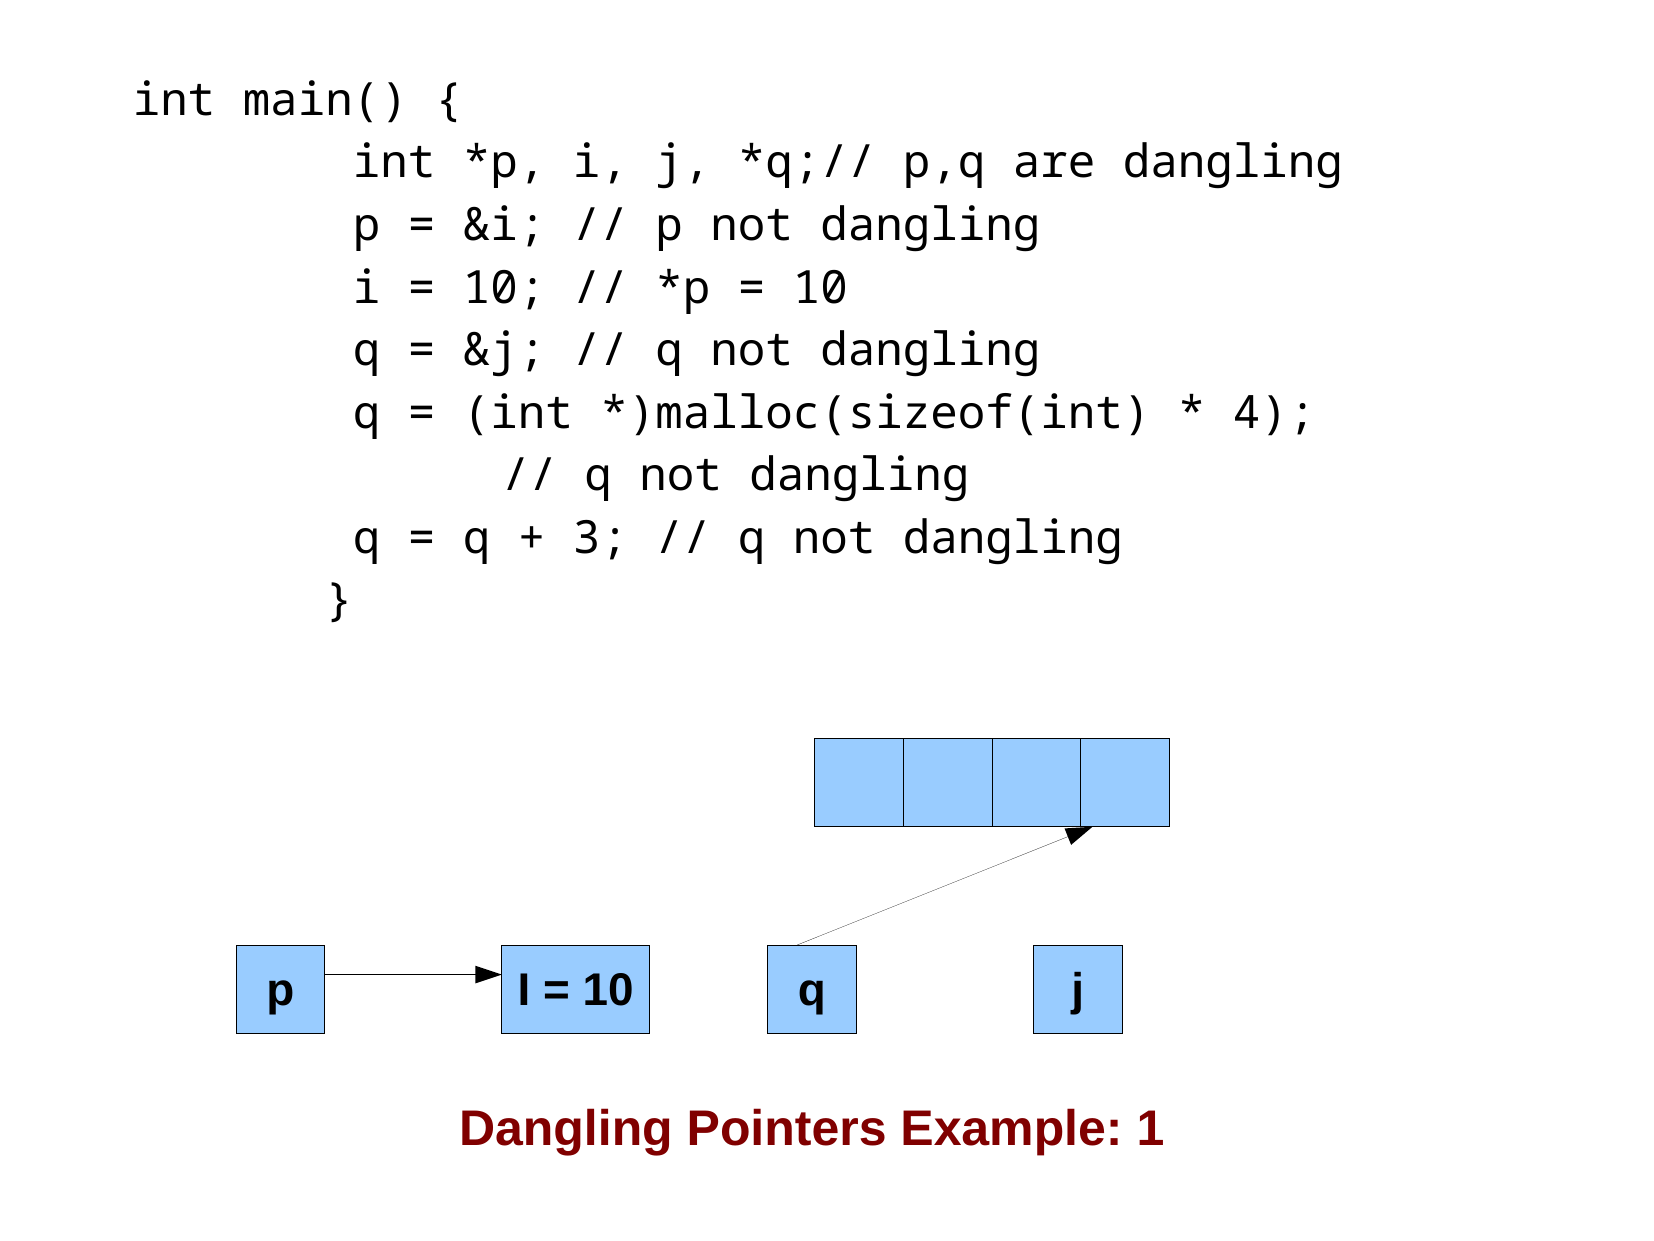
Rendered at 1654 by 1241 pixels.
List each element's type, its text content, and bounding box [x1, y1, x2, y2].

text_box q [767, 945, 857, 1034]
text_box int main() { int *p, i, j, *q;// p,q are dangling p = &i; // p not dangling i = 10; // *p = 10 q = &j; // q not dangling q = (int *)malloc(sizeof(int) * 4); // q not dangling q = q + 3; // q not dangling } [118, 59, 1526, 650]
text_box [814, 738, 1170, 827]
text_box p [236, 945, 325, 1034]
text_box Dangling Pointers Example: 1 [147, 1092, 1477, 1164]
text_box j [1033, 945, 1123, 1034]
text_box I = 10 [501, 945, 650, 1034]
